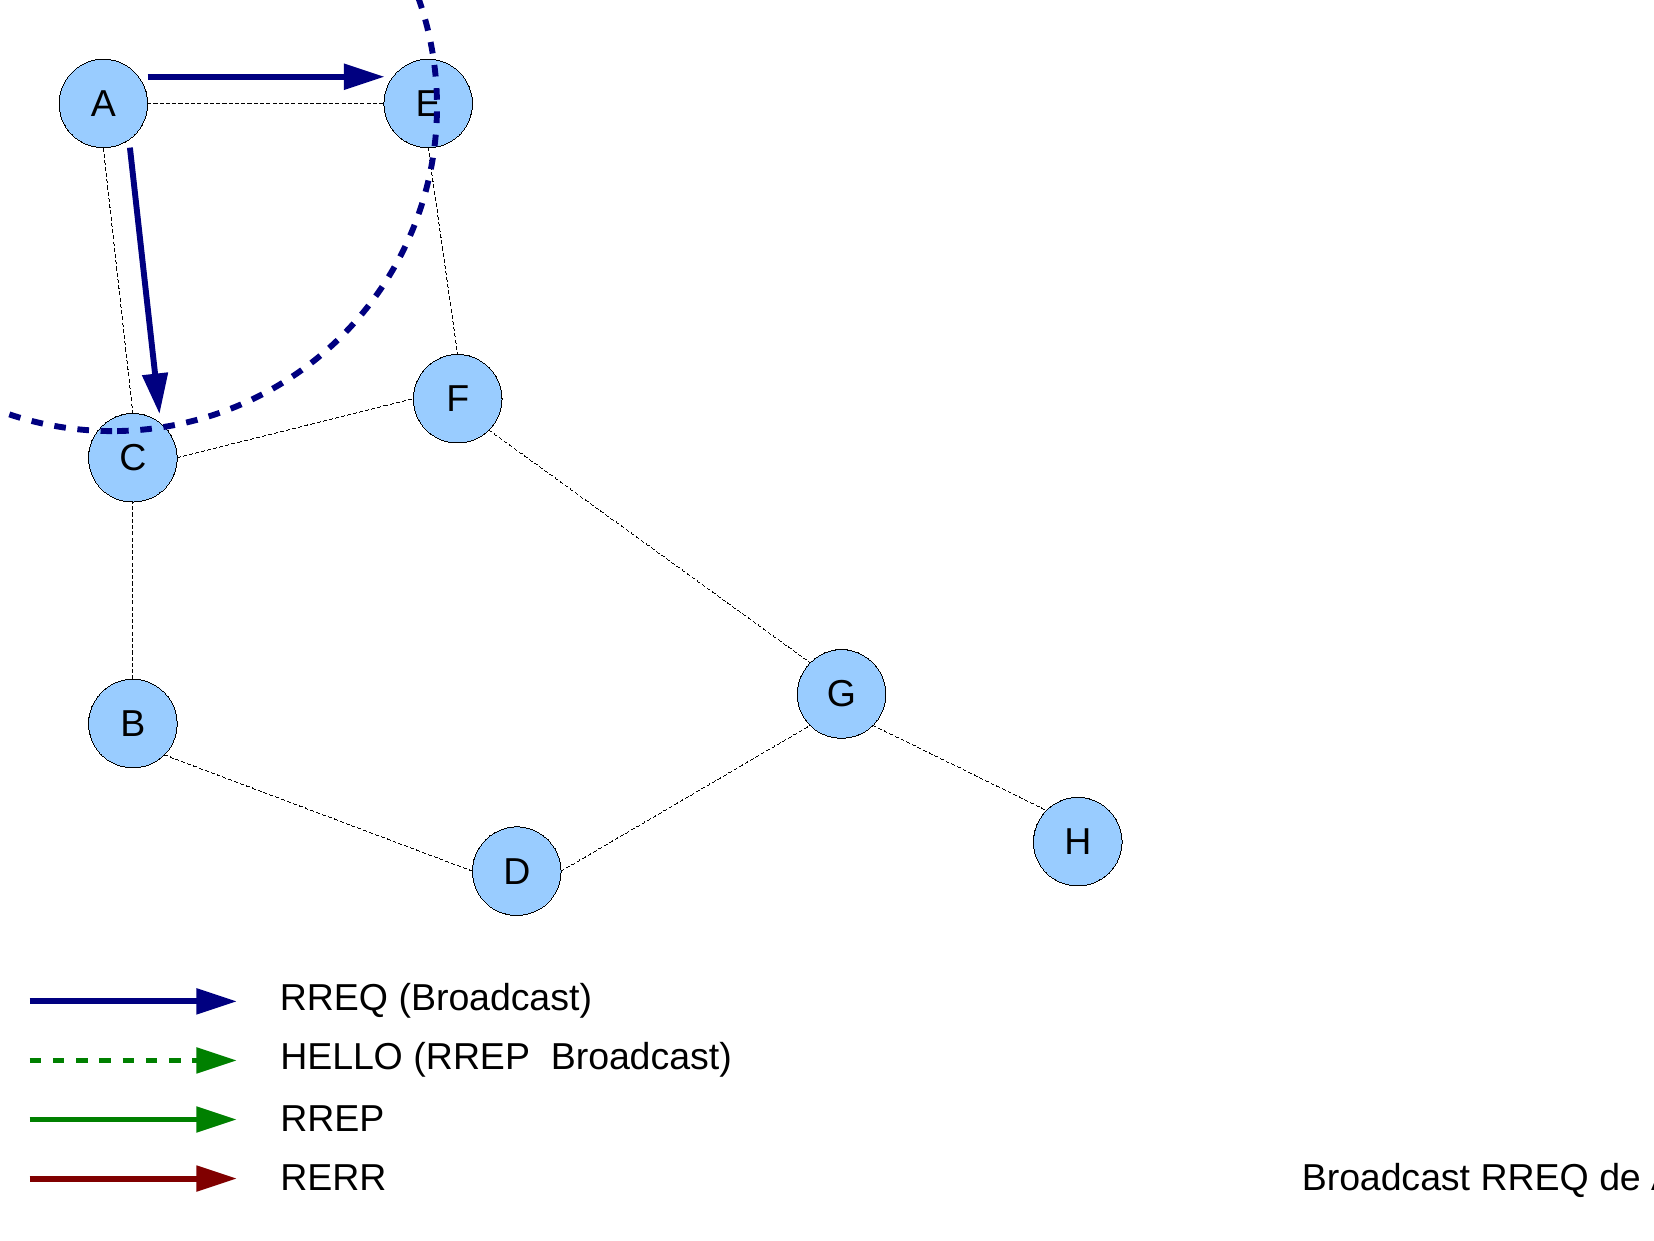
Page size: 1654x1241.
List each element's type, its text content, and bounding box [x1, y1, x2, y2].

text_box H [1033, 797, 1123, 886]
text_box E [383, 59, 473, 148]
text_box HELLO (RREP Broadcast) [265, 1028, 666, 1090]
text_box RREP [265, 1089, 381, 1149]
text_box F [413, 354, 503, 443]
text_box RERR [265, 1149, 383, 1211]
text_box D [472, 826, 562, 916]
text_box RREQ (Broadcast) [265, 969, 552, 1028]
text_box A [59, 59, 148, 148]
text_box B [88, 679, 178, 768]
text_box C [88, 413, 178, 503]
text_box Broadcast RREQ de A [1287, 1149, 1625, 1211]
text_box G [797, 649, 886, 739]
